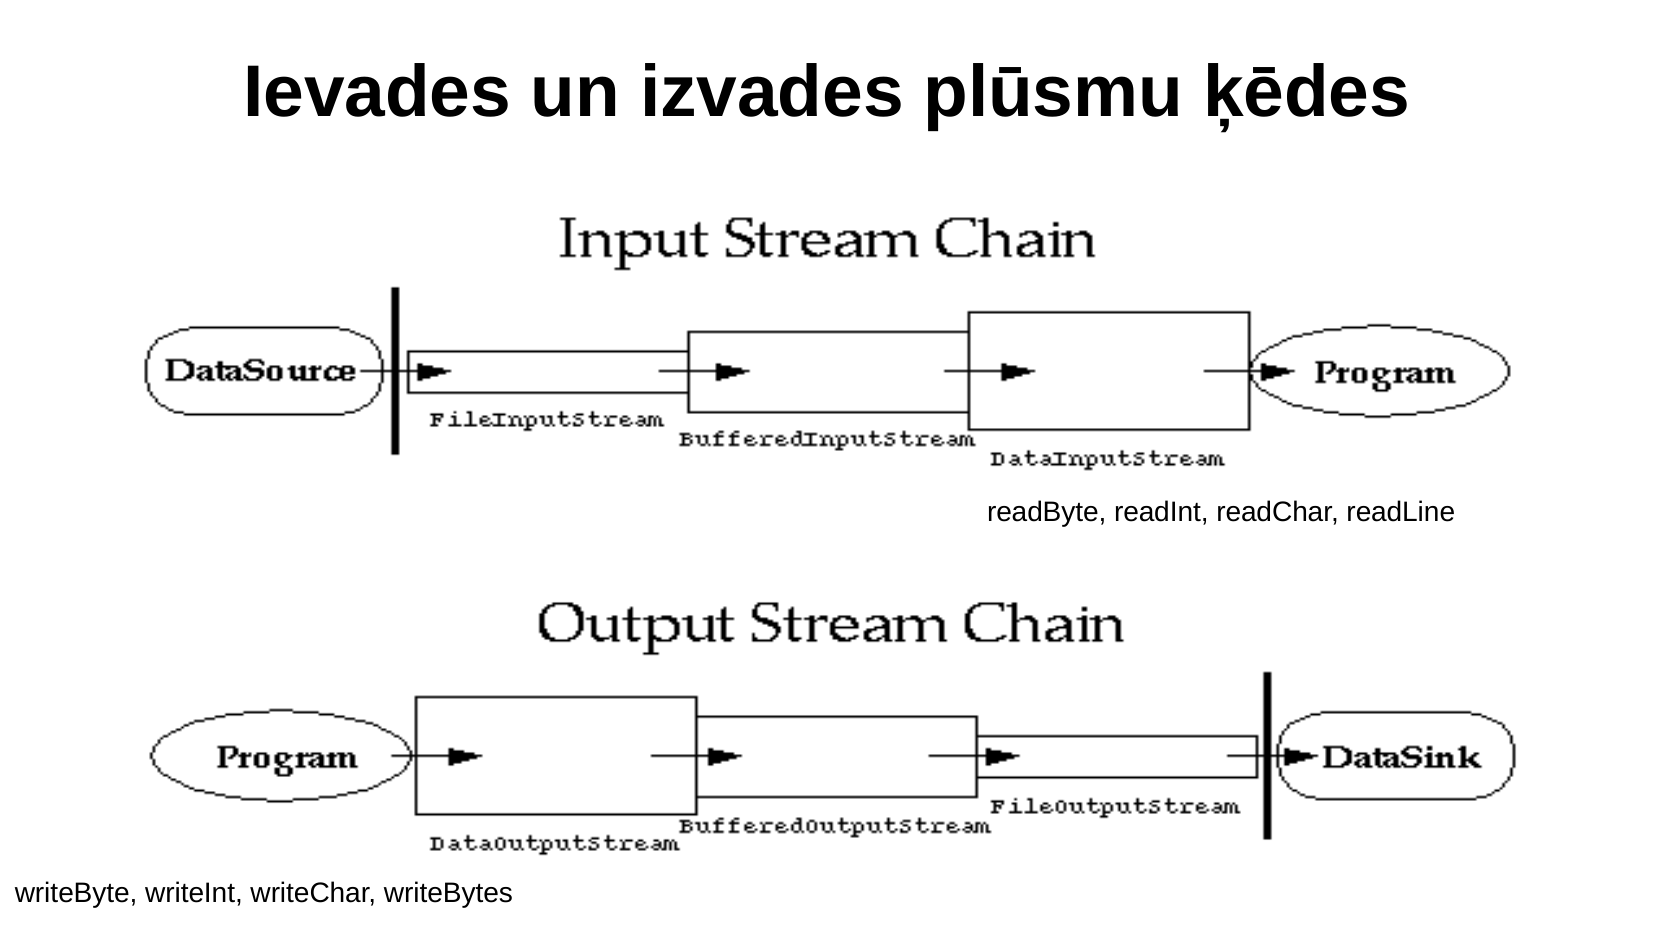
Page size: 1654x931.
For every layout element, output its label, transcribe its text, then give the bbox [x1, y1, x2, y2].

text_box writeByte, writeInt, writeChar, writeBytes [0, 869, 699, 916]
text_box readByte, readInt, readChar, readLine [972, 488, 1631, 535]
title Ievades un izvades plūsmu ķēdes [82, 9, 1571, 174]
picture [47, 164, 1568, 877]
